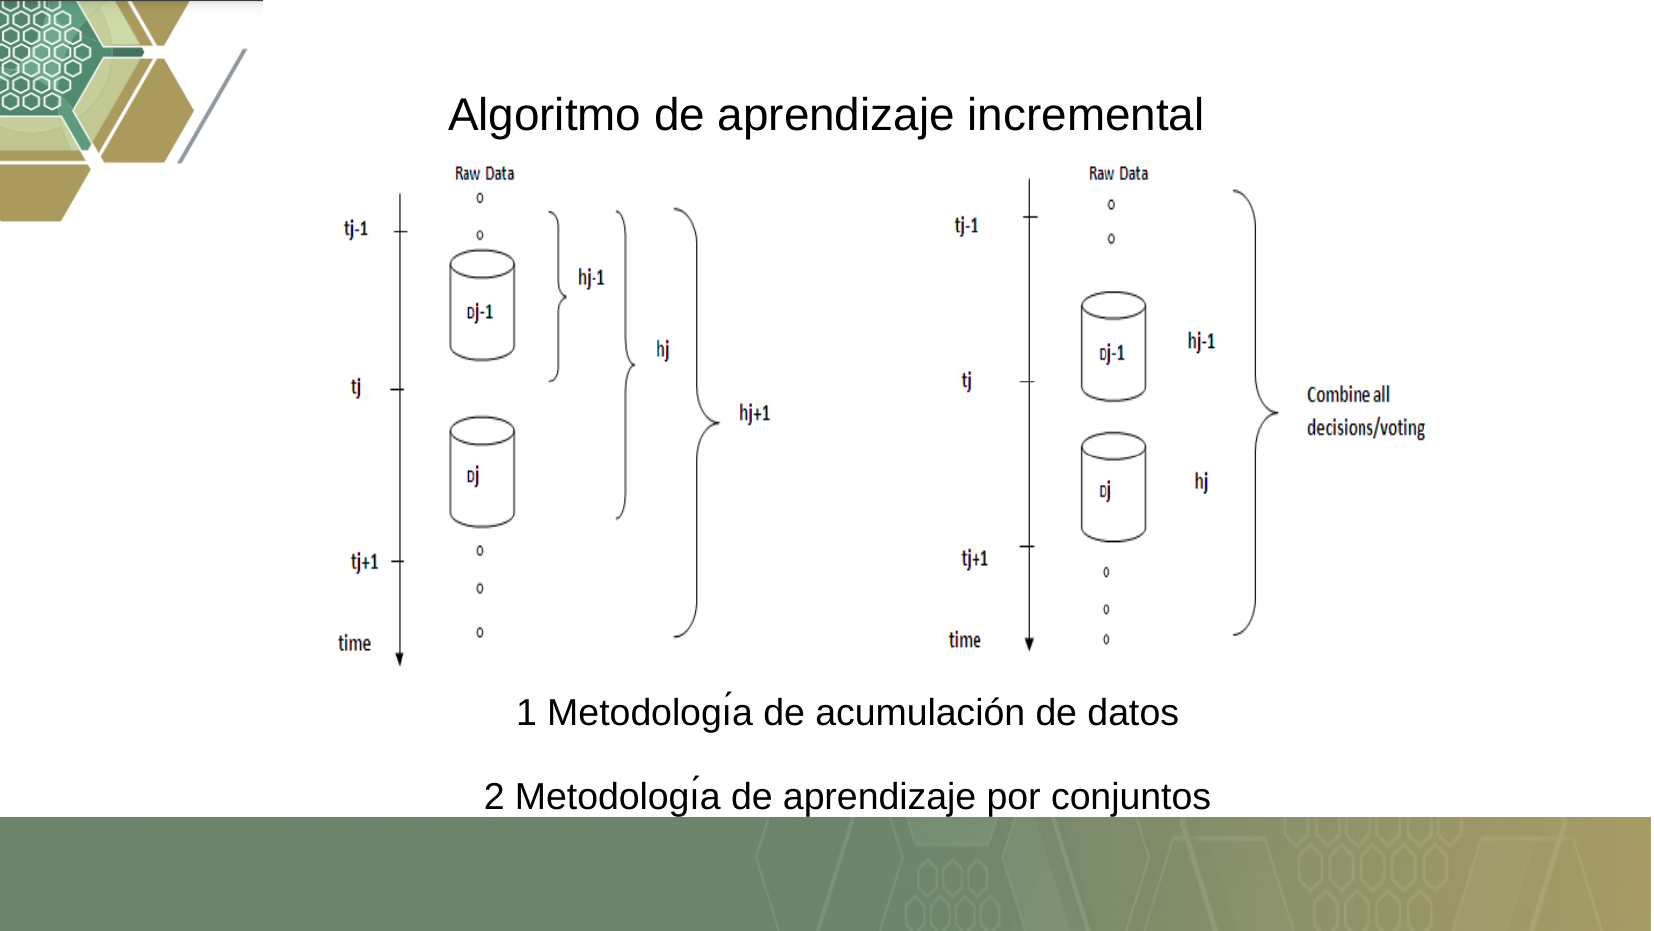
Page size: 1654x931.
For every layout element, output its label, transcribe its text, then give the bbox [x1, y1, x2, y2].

title Algoritmo de aprendizaje incremental [82, 37, 1571, 193]
picture [0, 0, 263, 244]
subtitle 1 Metodologı́a de acumulación de datos 2 Metodologı́a de aprendizaje por conjuntos [82, 691, 1613, 817]
picture [0, 817, 1651, 931]
picture [337, 158, 1426, 679]
